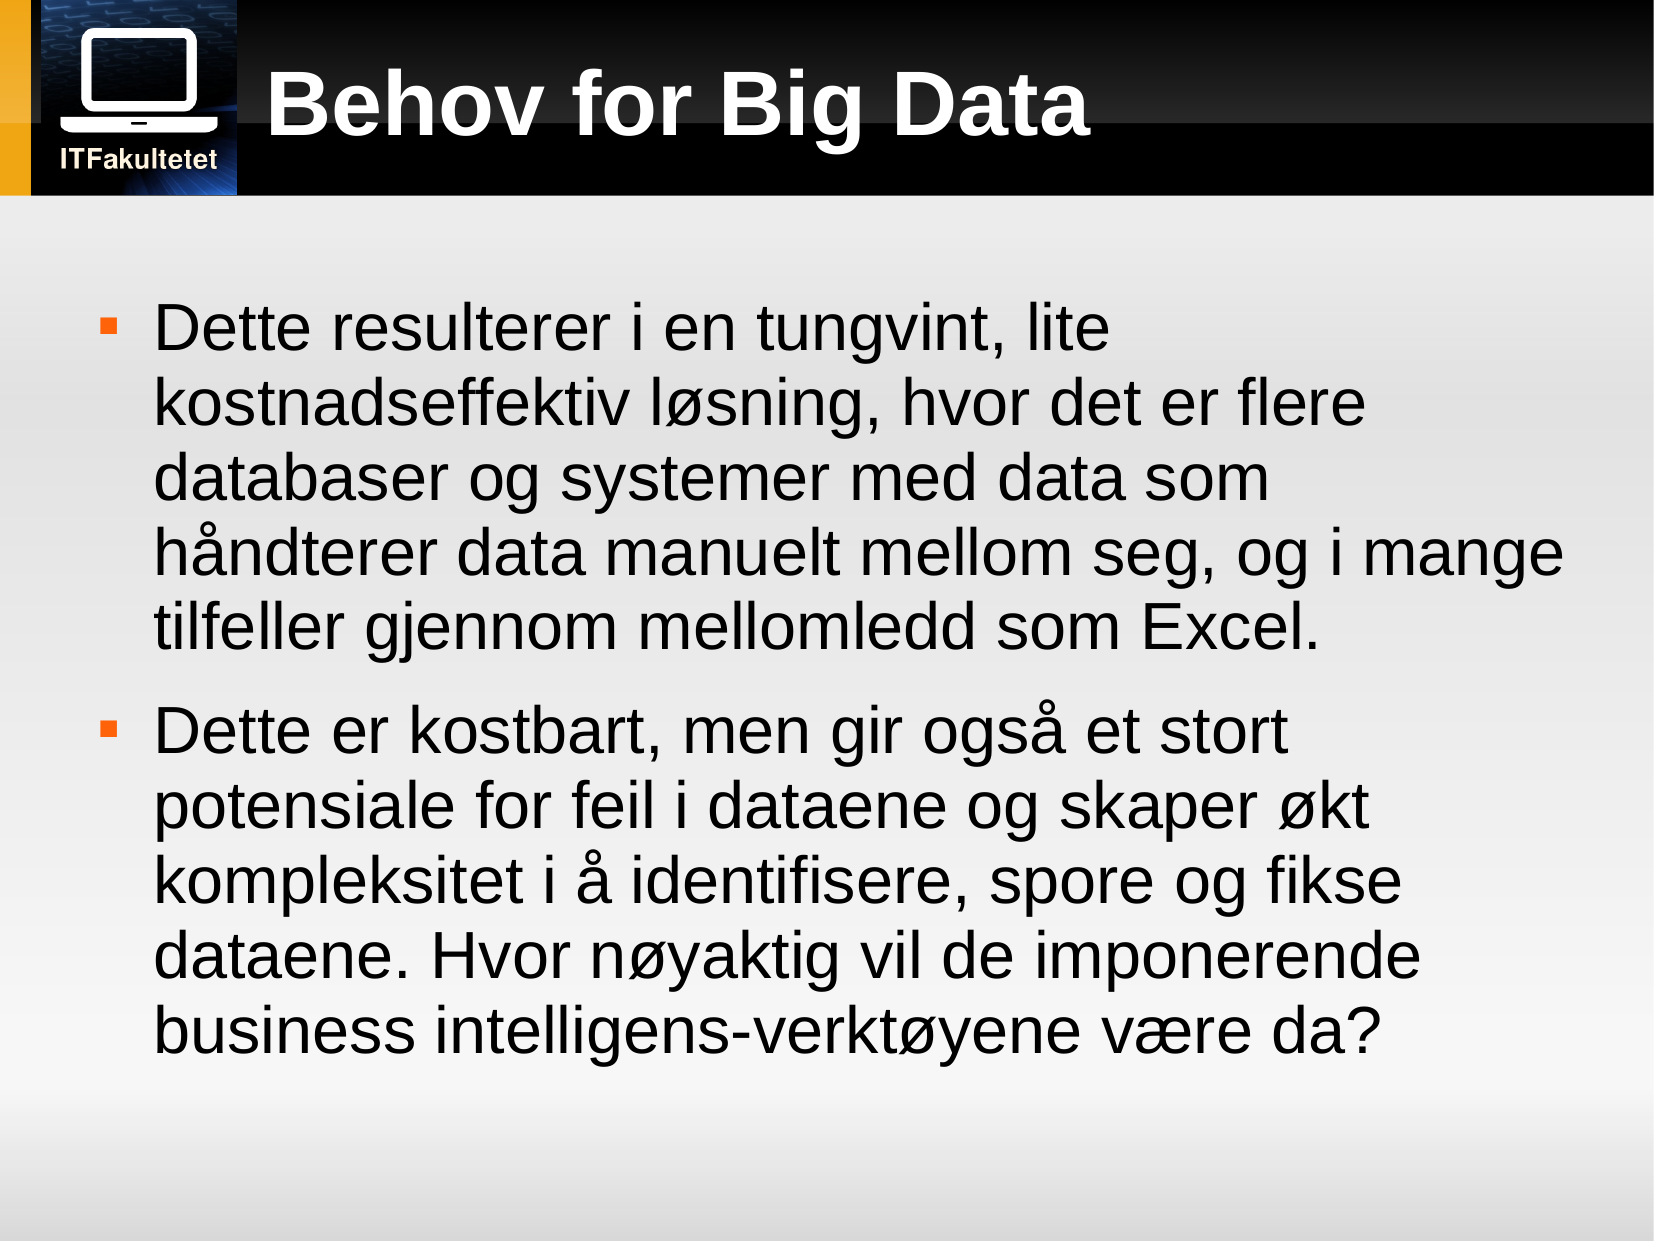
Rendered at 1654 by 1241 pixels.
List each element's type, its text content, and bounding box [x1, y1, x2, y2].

picture [0, 0, 1654, 1241]
list Dette resulterer i en tungvint, lite kostnadseffektiv løsning, hvor det er flere databaser og systemer med data som håndterer data manuelt mellom seg, og i mange tilfeller gjennom mellomledd som Excel. Dette er kostbart, men gir også et stort potensiale for feil i dataene og skaper økt kompleksitet i å identifisere, spore og fikse dataene. Hvor nøyaktig vil de imponerende business intelligens-verktøyene være da? [82, 290, 1571, 1109]
title Behov for Big Data [265, 0, 1565, 208]
